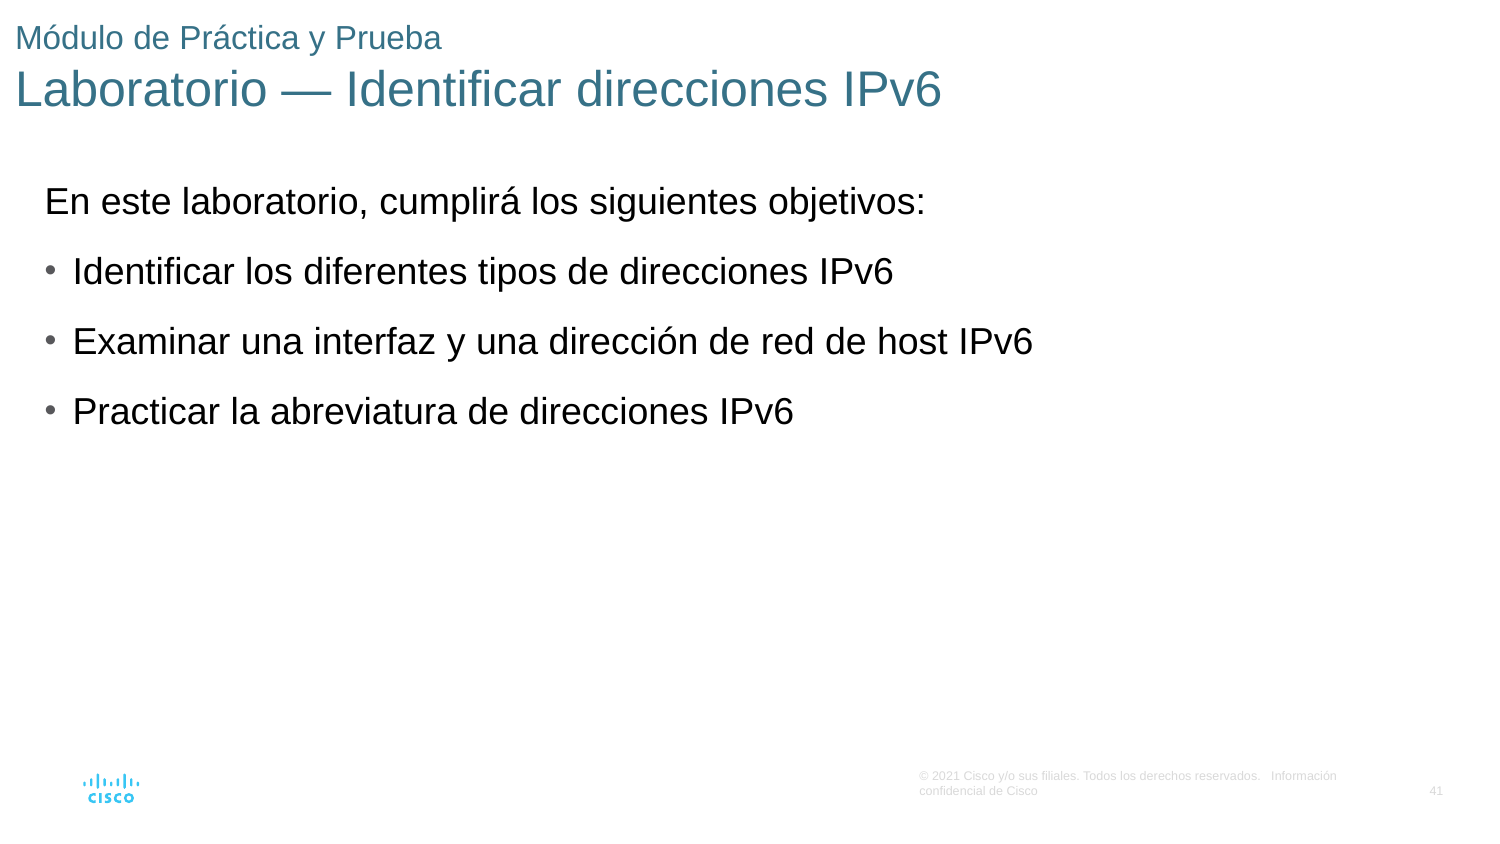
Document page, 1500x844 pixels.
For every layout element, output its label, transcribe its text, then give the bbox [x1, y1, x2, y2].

title Módulo de Práctica y Prueba Laboratorio — Identificar direcciones IPv6 [0, 0, 1500, 133]
list En este laboratorio, cumplirá los siguientes objetivos: Identificar los diferentes tipos de direcciones IPv6 Examinar una interfaz y una dirección de red de host IPv6 Practicar la abreviatura de direcciones IPv6 [29, 169, 1449, 748]
